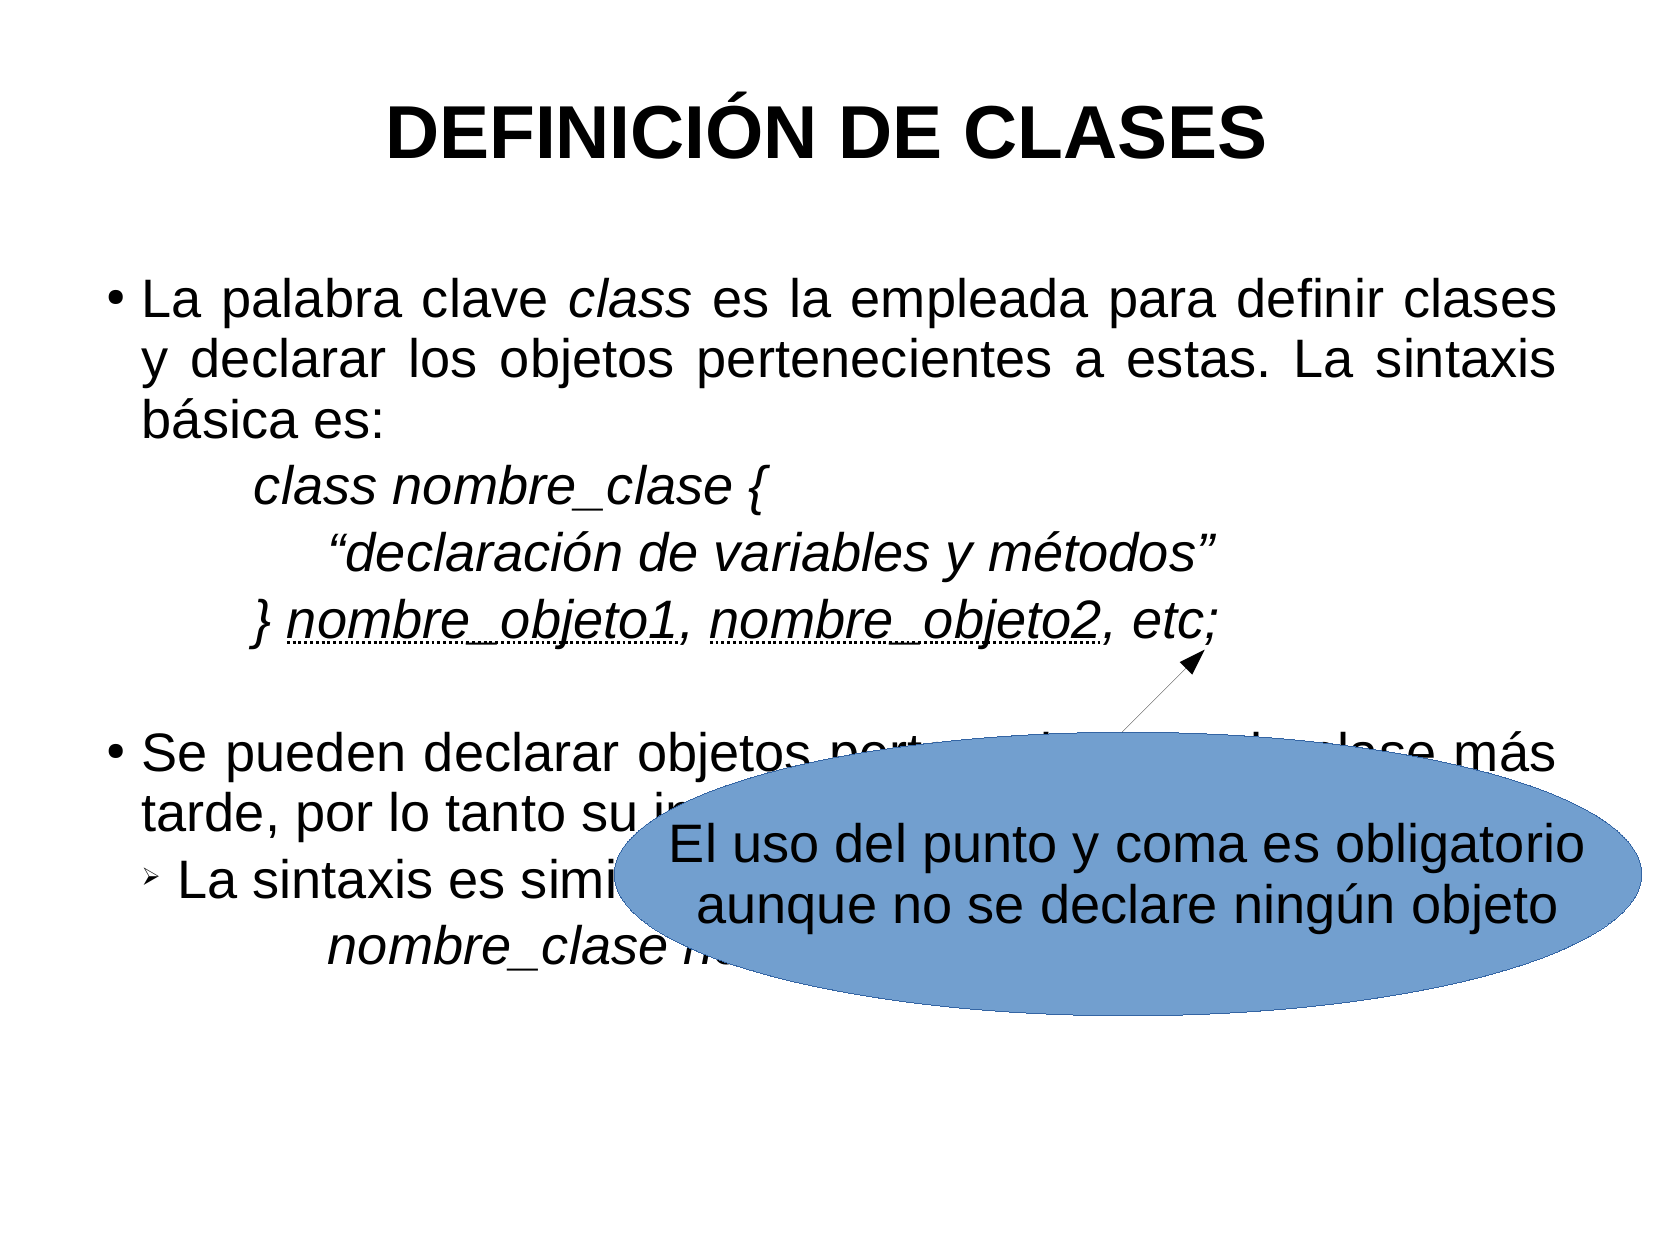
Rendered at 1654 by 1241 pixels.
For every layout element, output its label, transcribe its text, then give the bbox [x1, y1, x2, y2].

text_box El uso del punto y coma es obligatorio aunque no se declare ningún objeto [614, 732, 1642, 1016]
title DEFINICIÓN DE CLASES [82, 29, 1571, 237]
text_box La palabra clave class es la empleada para definir clases y declarar los objetos pertenecientes a estas. La sintaxis básica es: class nombre_clase { “declaración de variables y métodos” } nombre_objeto1, nombre_objeto2, etc; Se pueden declarar objetos pertenecientes a la clase más tarde, por lo tanto su inclusión aquí es optativa. La sintaxis es similar a la declaración de variables: nombre_clase nombre_objeto; [106, 268, 1560, 1177]
